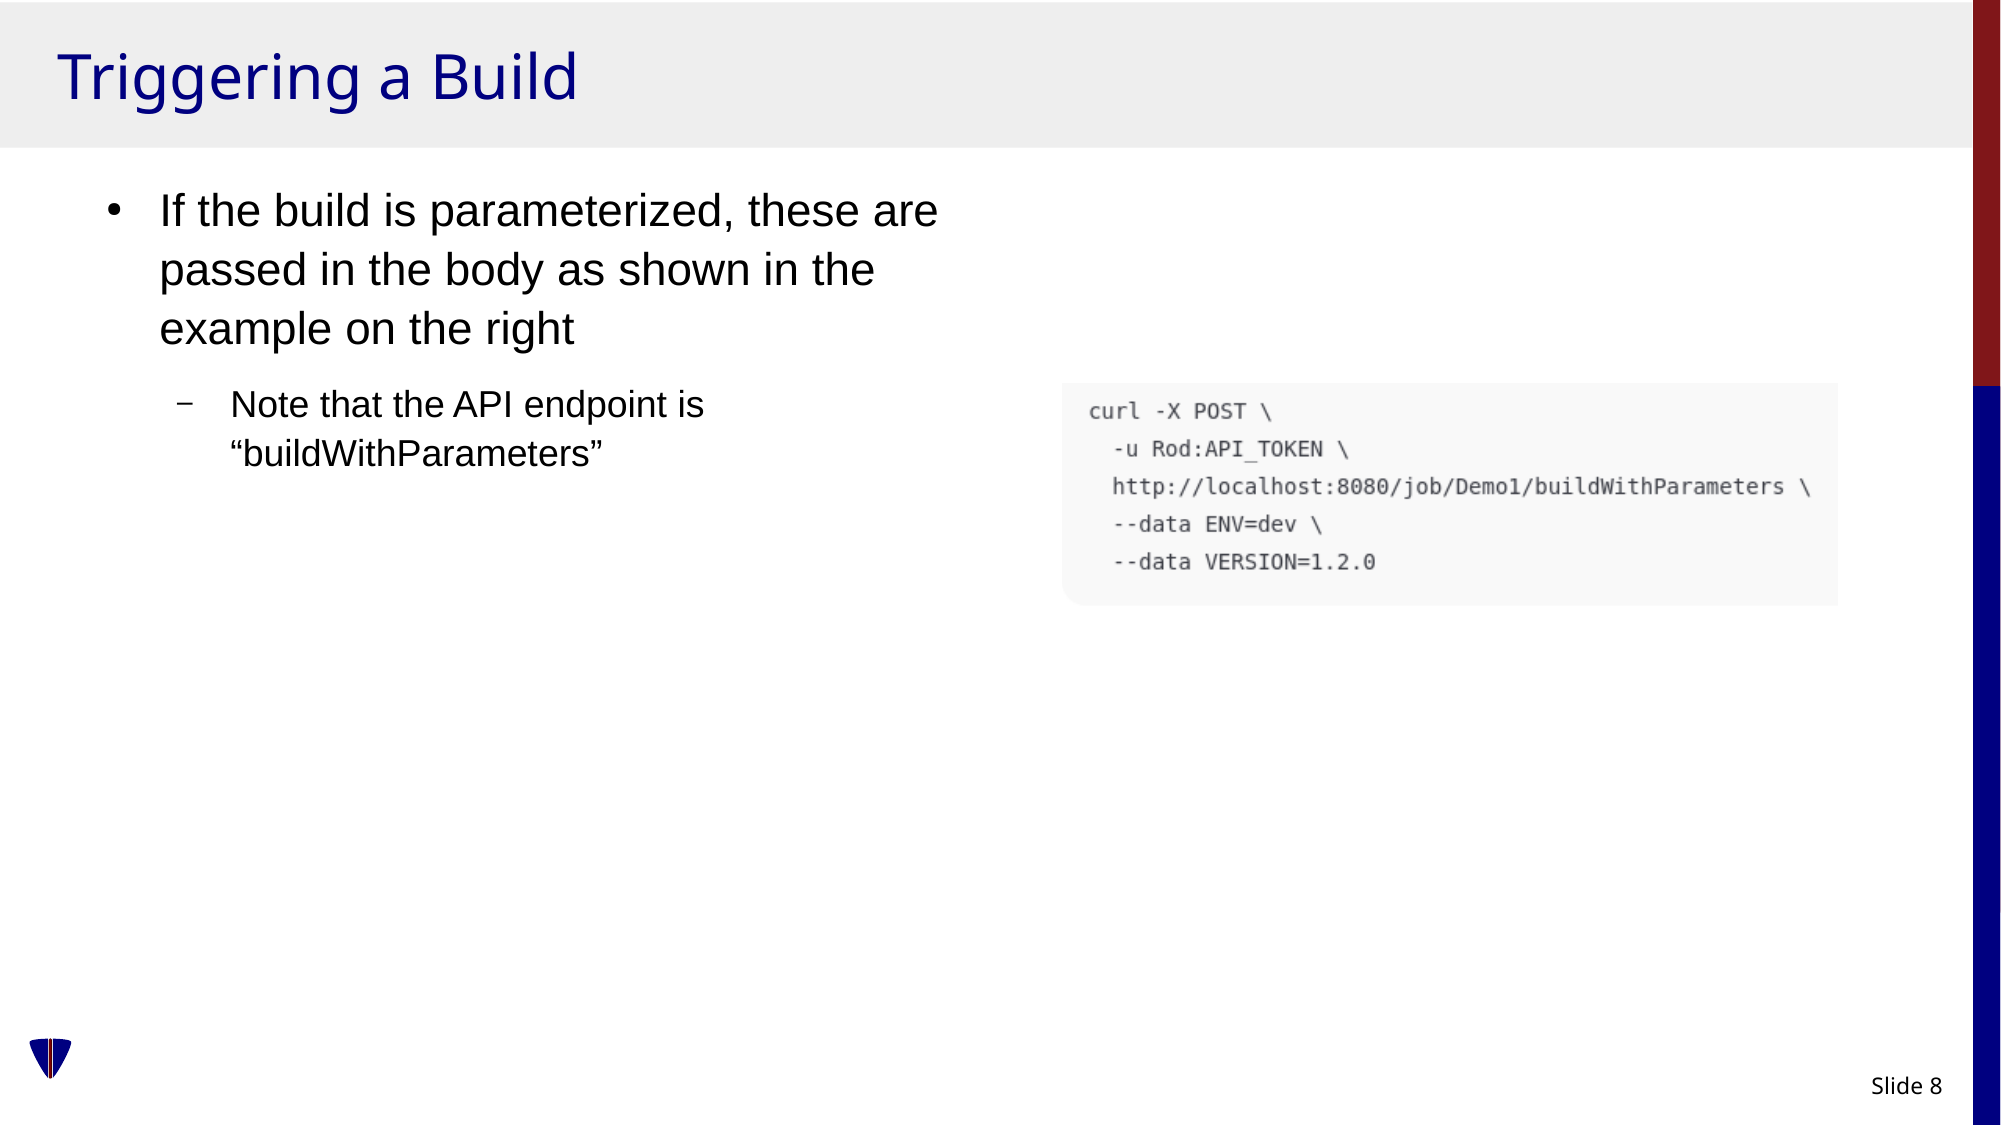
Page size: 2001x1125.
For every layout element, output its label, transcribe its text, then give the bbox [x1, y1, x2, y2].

title Triggering a Build [0, 2, 1973, 148]
picture [1062, 383, 1838, 609]
list If the build is parameterized, these are passed in the body as shown in the example on the right Note that the API endpoint is “buildWithParameters” [88, 177, 1034, 621]
